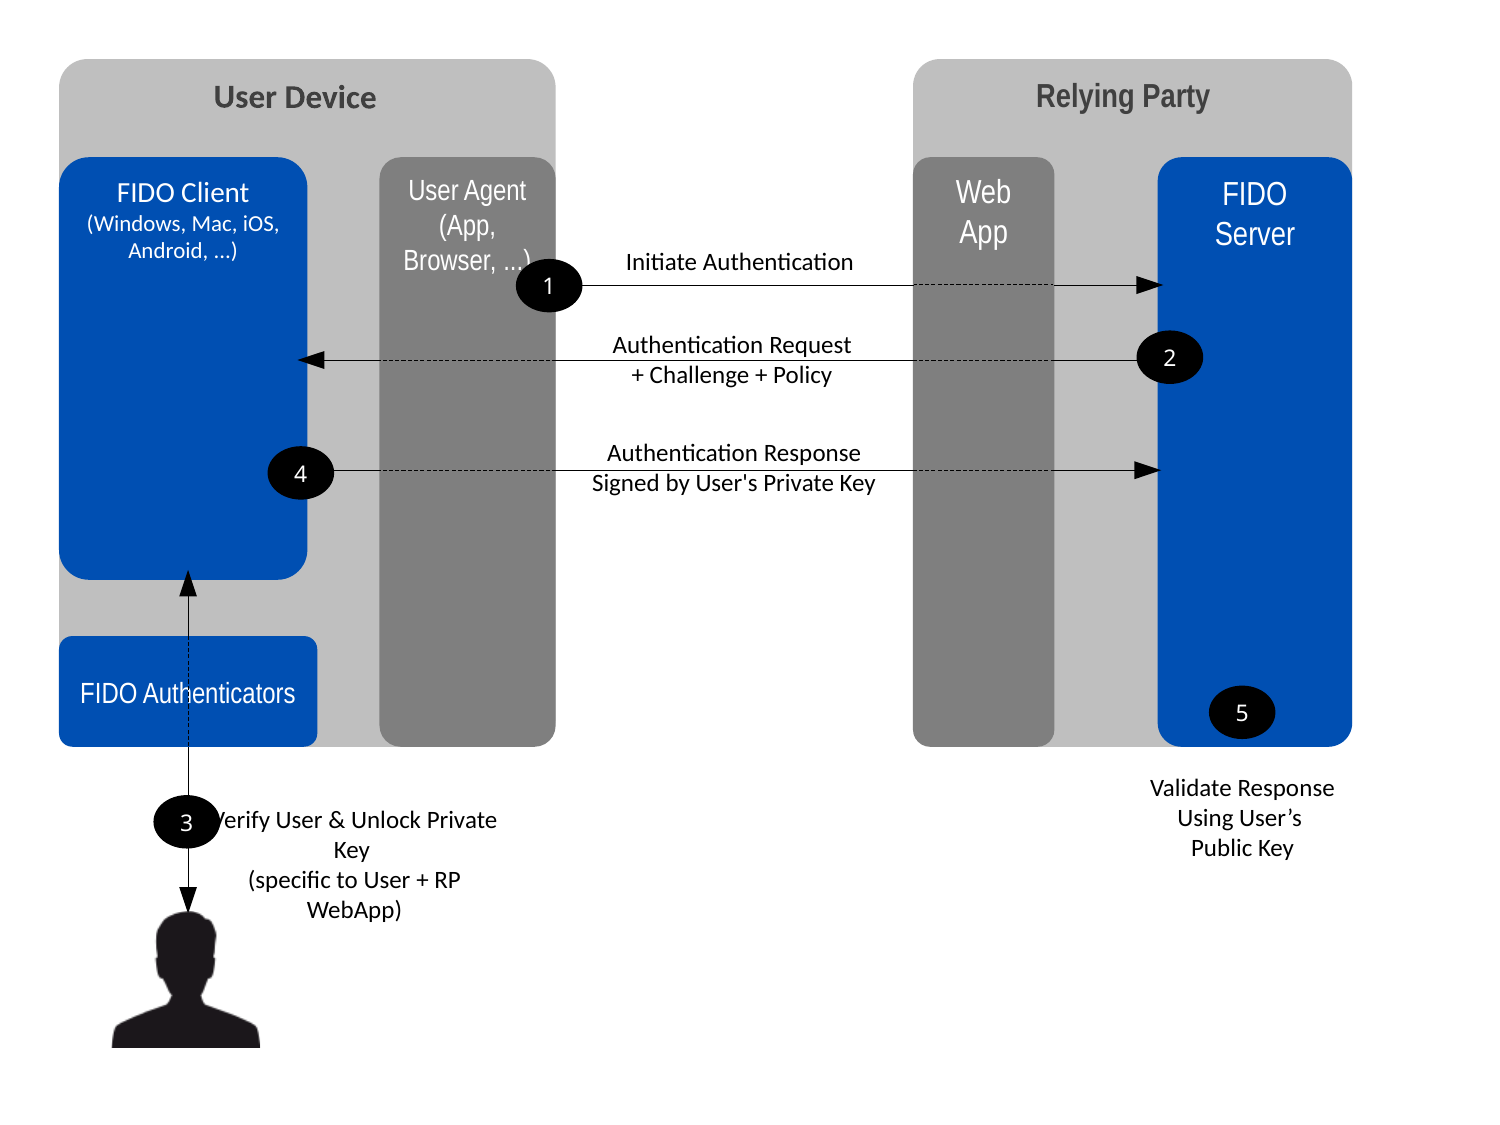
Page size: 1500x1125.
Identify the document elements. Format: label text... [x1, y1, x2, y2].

text_box [59, 558, 188, 644]
text_box 5 [1211, 687, 1274, 737]
text_box Authentication Request + Challenge + Policy [551, 320, 914, 398]
text_box Relying Party [1021, 59, 1276, 130]
text_box [913, 59, 1353, 285]
text_box 2 [1138, 332, 1202, 382]
text_box 3 [155, 797, 195, 847]
text_box FIDO Authenticators [58, 636, 318, 747]
text_box Initiate Authentication [559, 222, 921, 299]
text_box [308, 361, 379, 470]
text_box [189, 471, 395, 747]
text_box [1055, 286, 1157, 360]
text_box FIDO Client (Windows, Mac, iOS, Android, ...) [58, 157, 308, 580]
text_box User Agent (App, Browser, ...) [379, 157, 556, 747]
text_box Web App [912, 157, 1055, 747]
text_box [1055, 361, 1157, 470]
text_box Verify User & Unlock Private Key (specific to User + RP WebApp) [195, 779, 515, 948]
text_box 1 [517, 261, 576, 311]
text_box FIDO Server [1157, 157, 1353, 732]
text_box [59, 59, 556, 360]
picture [111, 911, 261, 1048]
text_box 4 [269, 448, 333, 498]
text_box Validate Response Using User’s Public Key [1120, 732, 1366, 900]
text_box Authentication Response Signed by User's Private Key [555, 401, 913, 531]
text_box User Device [198, 59, 466, 131]
text_box [1043, 471, 1159, 747]
